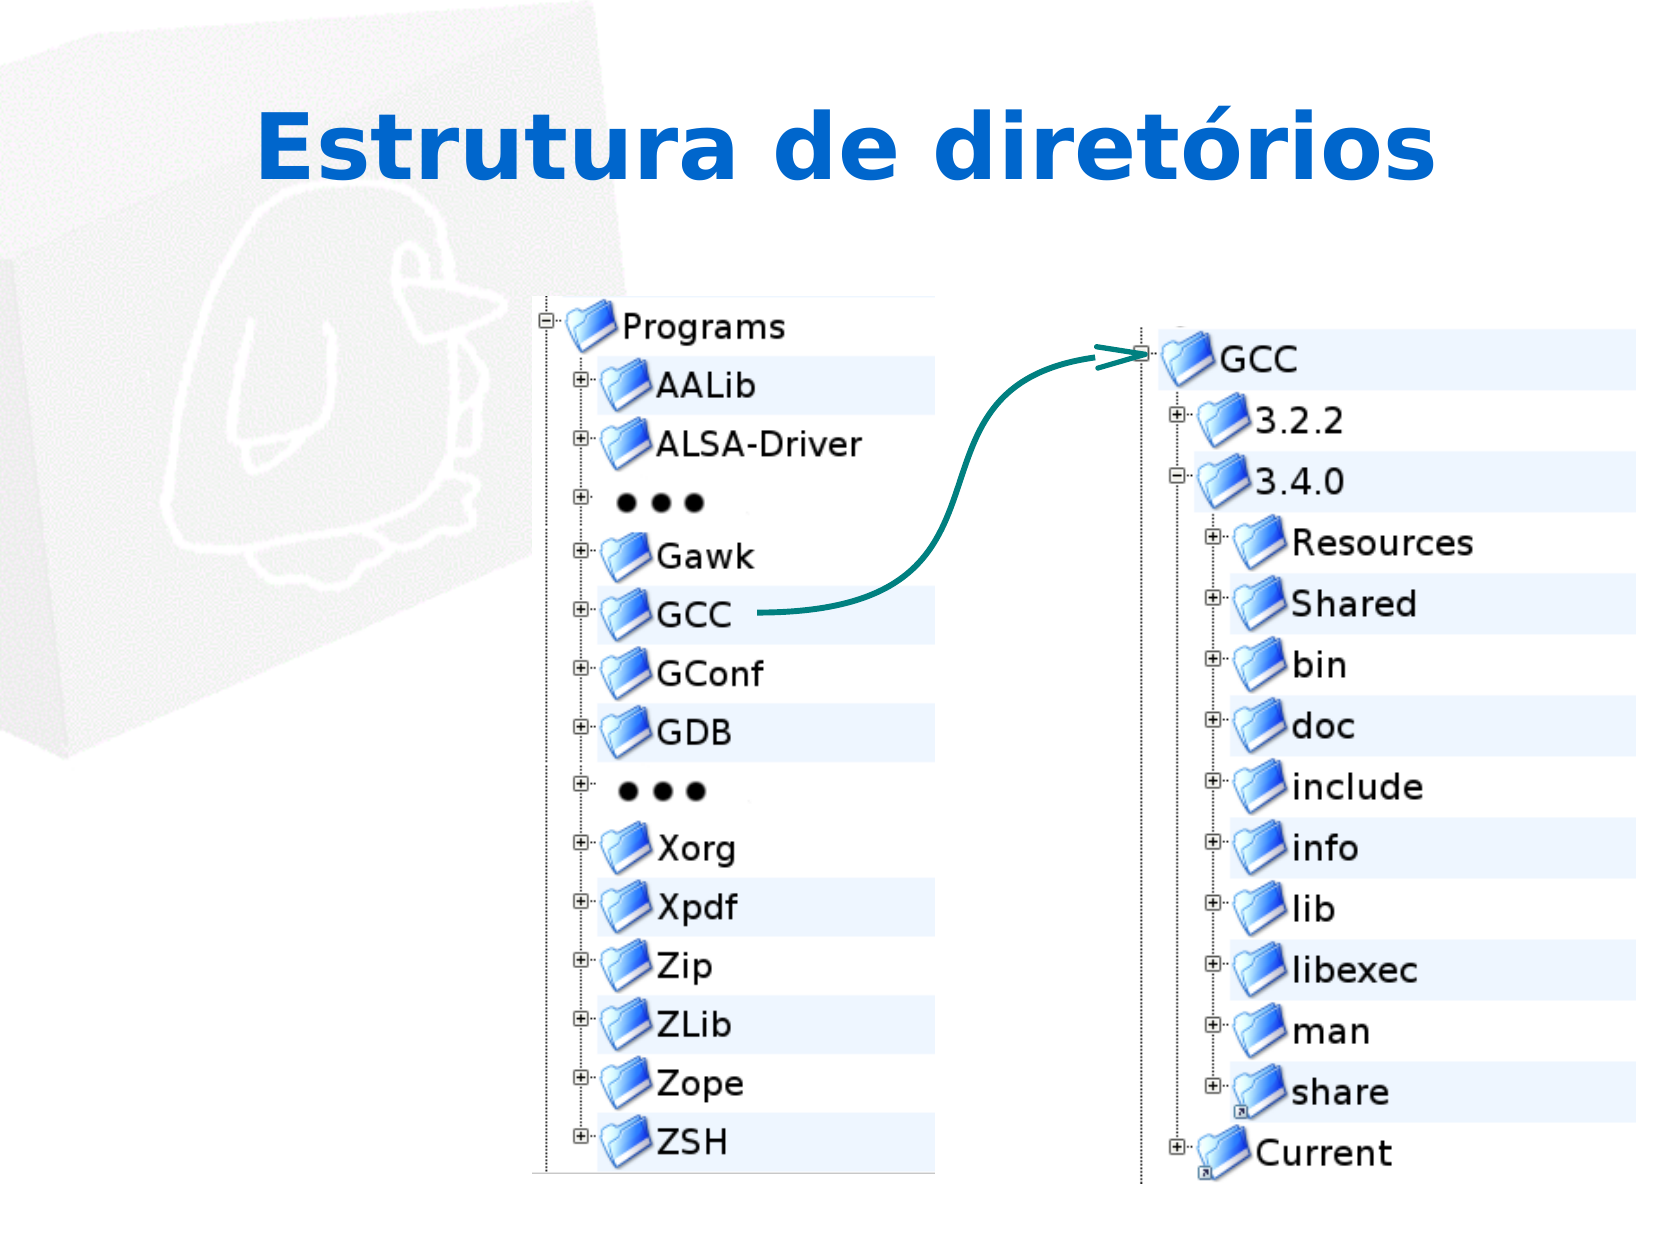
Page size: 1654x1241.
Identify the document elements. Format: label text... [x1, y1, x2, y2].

title Estrutura de diretórios [112, 70, 1581, 226]
picture [1130, 326, 1636, 1184]
picture [0, 0, 935, 1177]
